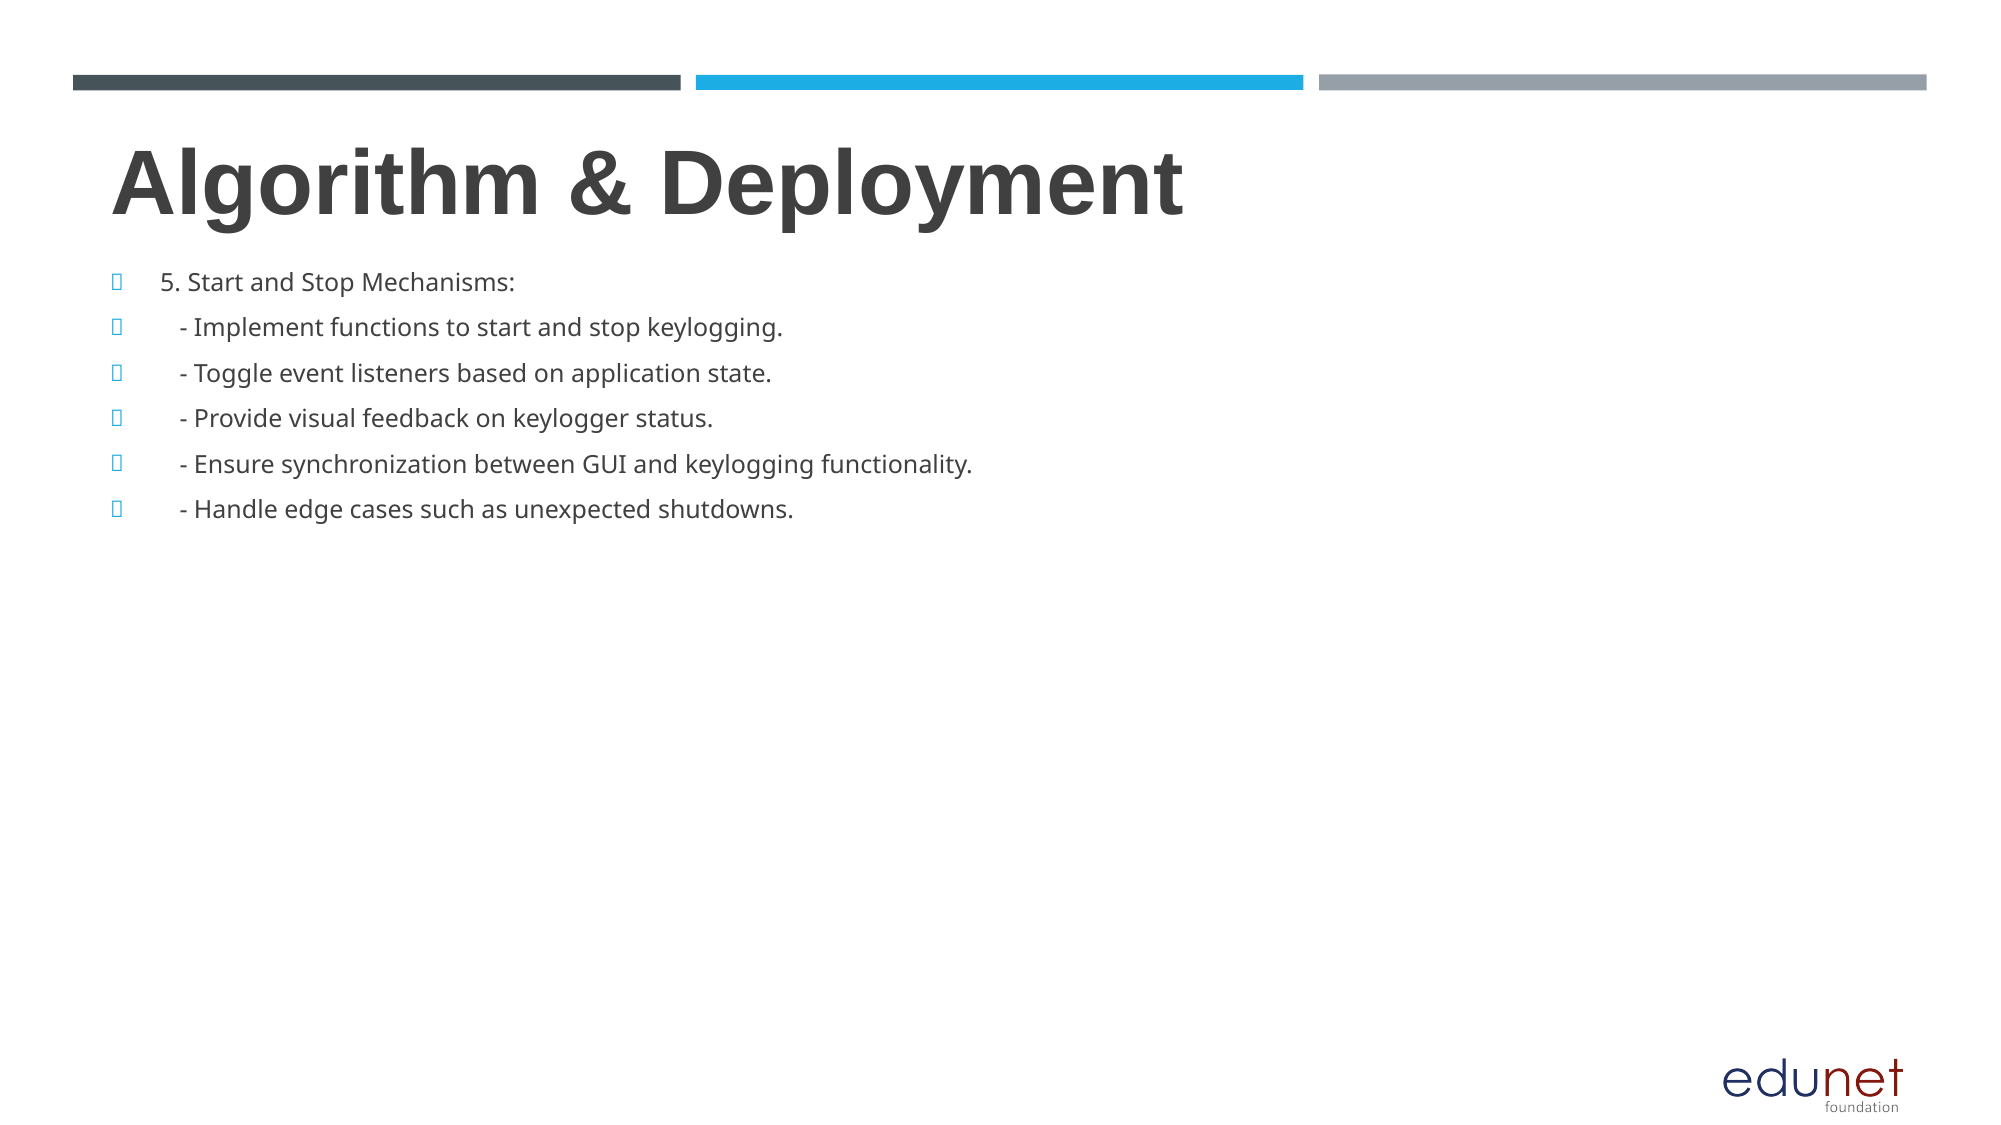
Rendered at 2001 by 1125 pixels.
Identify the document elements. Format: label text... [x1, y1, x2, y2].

picture [1719, 1056, 1905, 1116]
title Algorithm & Deployment [95, 115, 1905, 203]
list 5. Start and Stop Mechanisms: - Implement functions to start and stop keylogging. - Toggle event listeners based on application state. - Provide visual feedback on keylogger status. - Ensure synchronization between GUI and keylogging functionality. - Handle edge cases such as unexpected shutdowns. [95, 213, 1905, 981]
